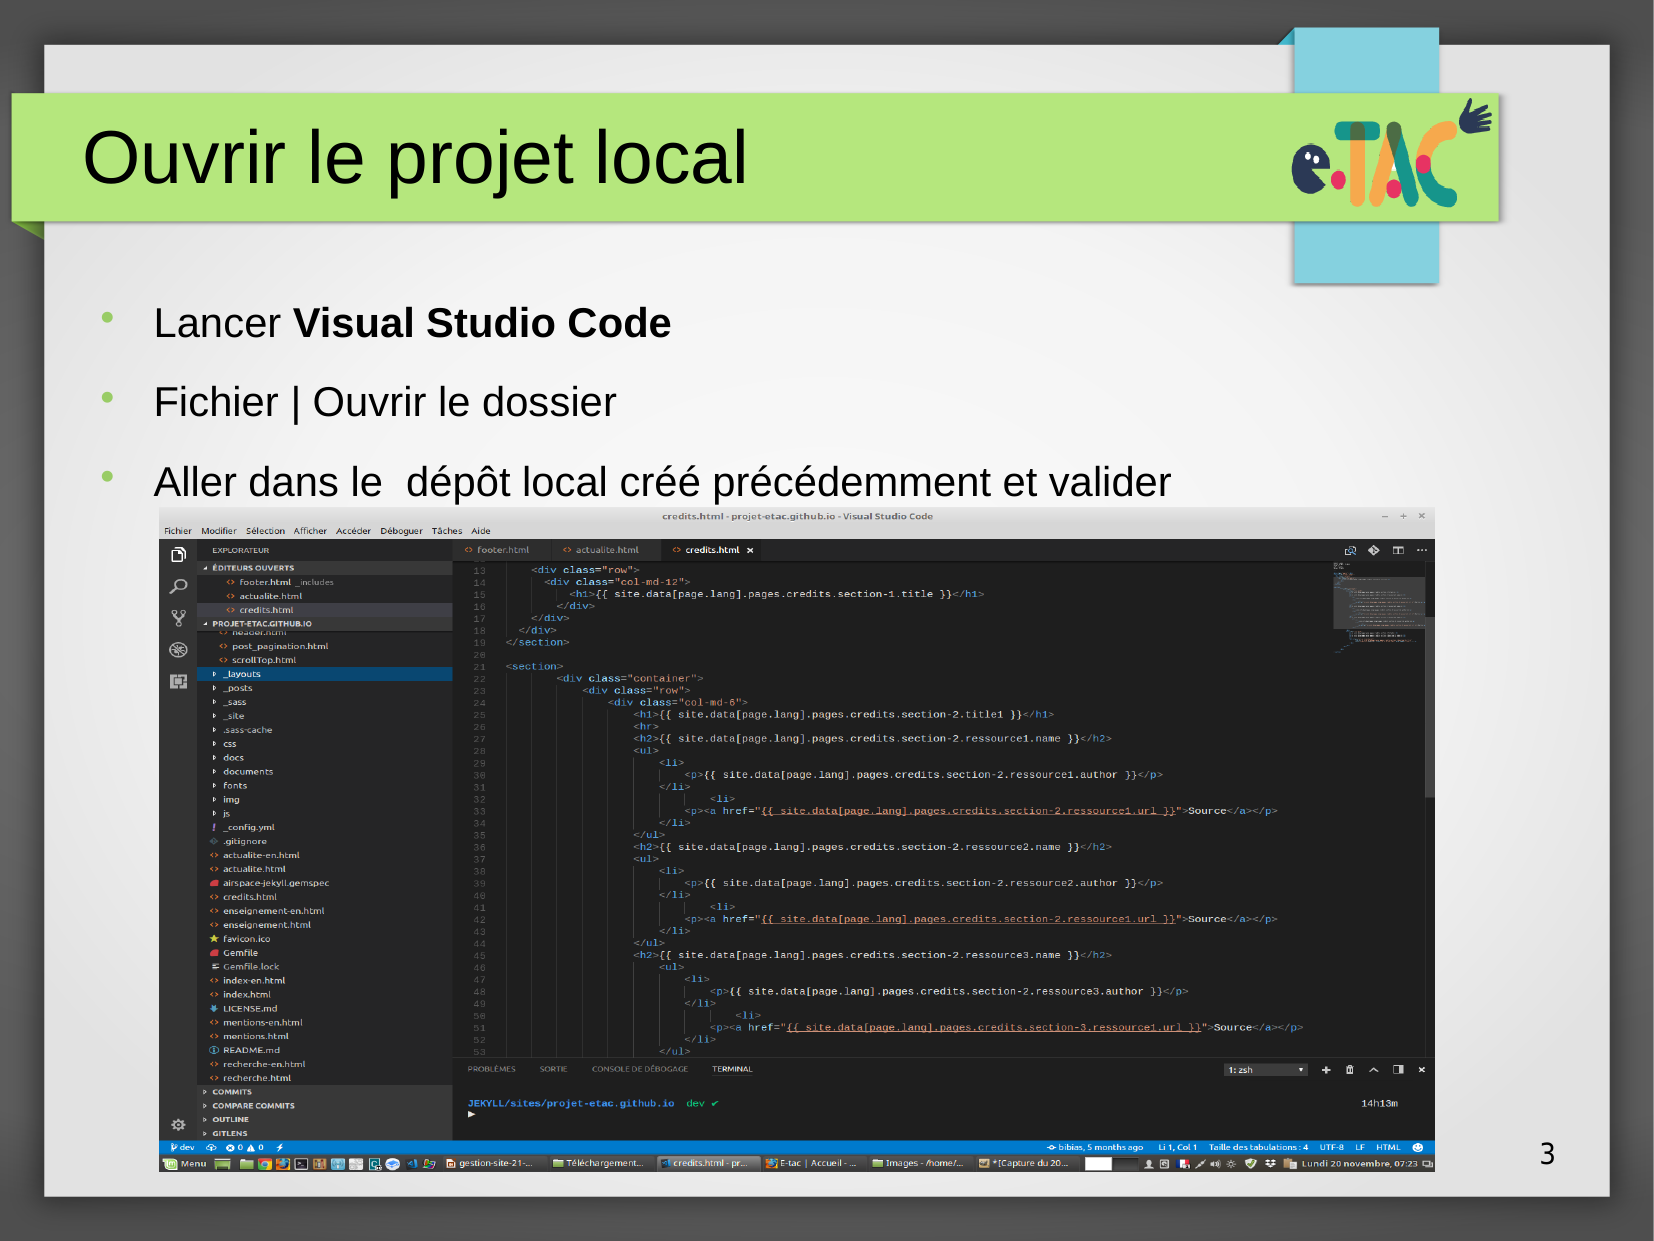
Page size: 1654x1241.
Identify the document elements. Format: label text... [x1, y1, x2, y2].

text_box Lancer Visual Studio Code Fichier | Ouvrir le dossier Aller dans le dépôt local créé précédemment et valider [82, 295, 1571, 1015]
text_box Ouvrir le projet local [82, 94, 1264, 213]
picture [0, 0, 1654, 1241]
